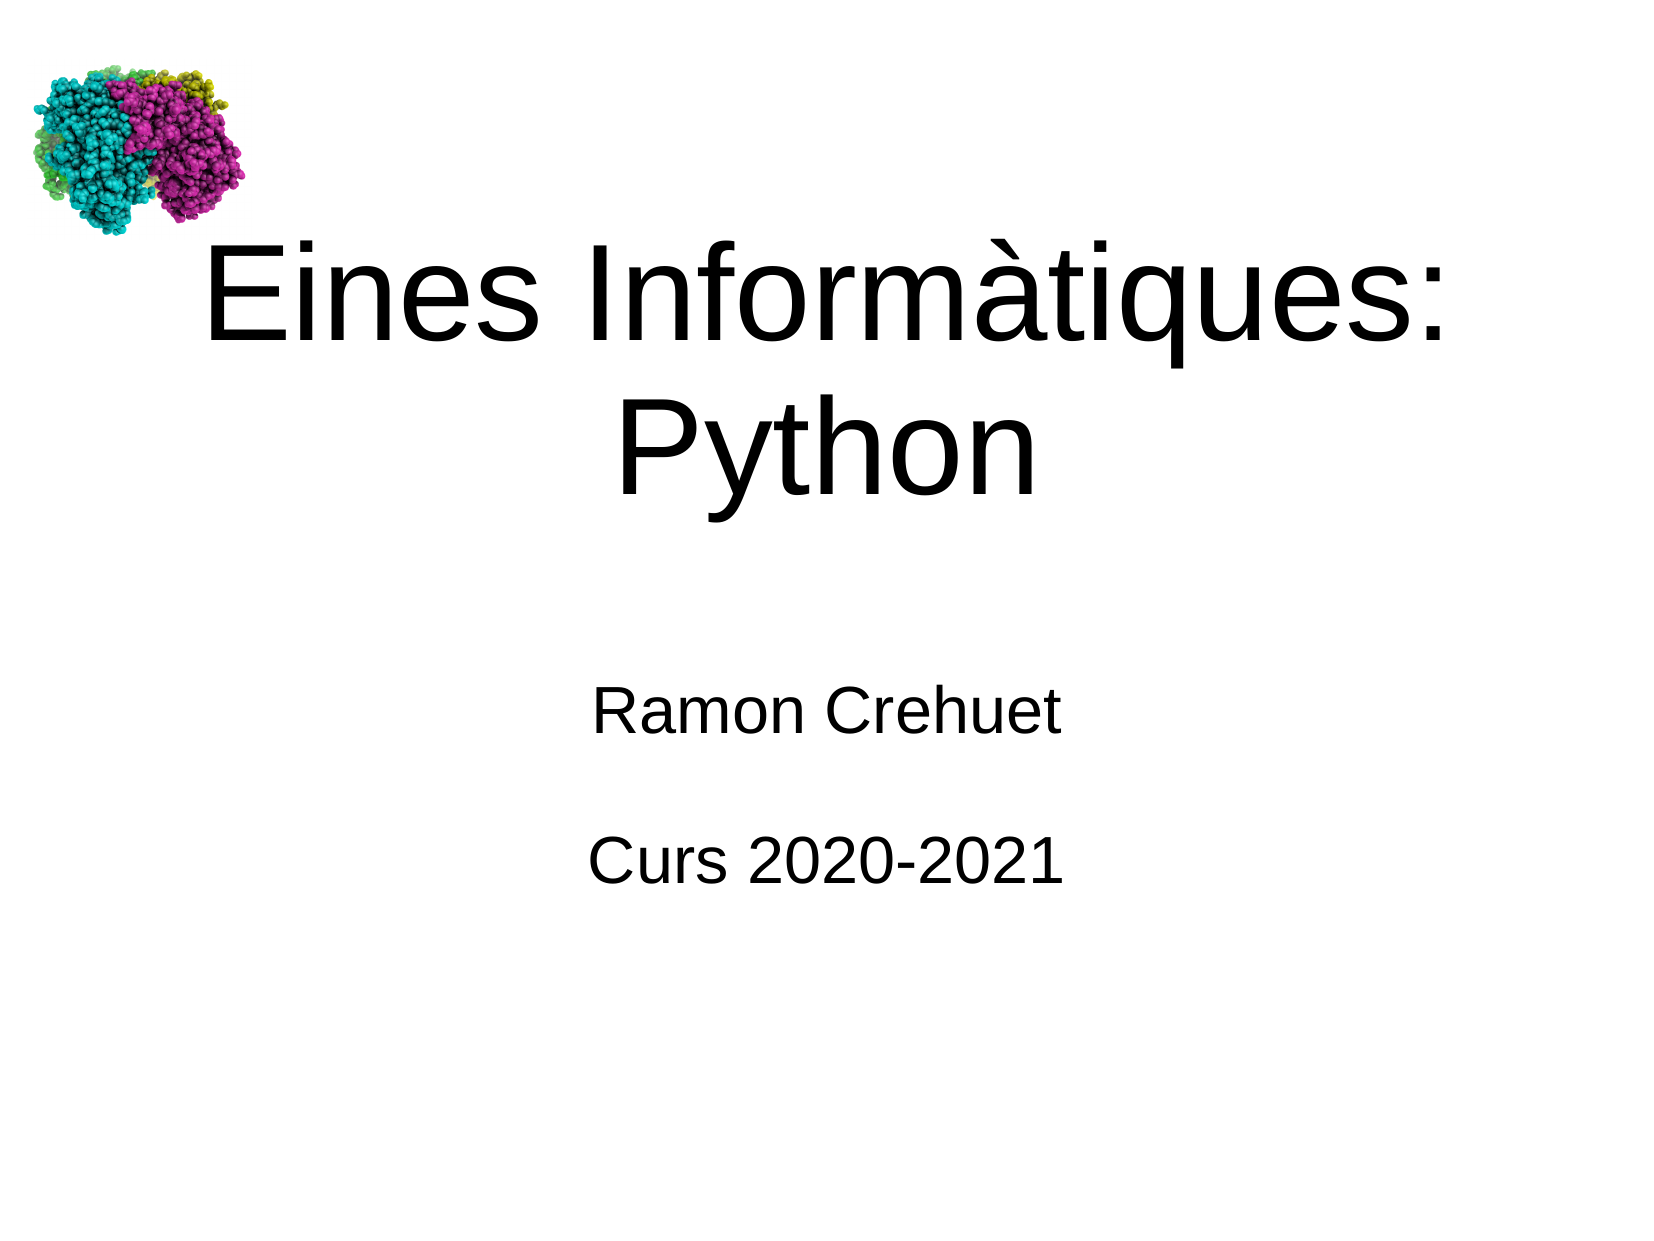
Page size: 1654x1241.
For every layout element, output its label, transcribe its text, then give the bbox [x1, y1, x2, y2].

subtitle Eines Informàtiques: Python Ramon Crehuet Curs 2020-2021 [82, 114, 1571, 1075]
picture [27, 59, 253, 240]
